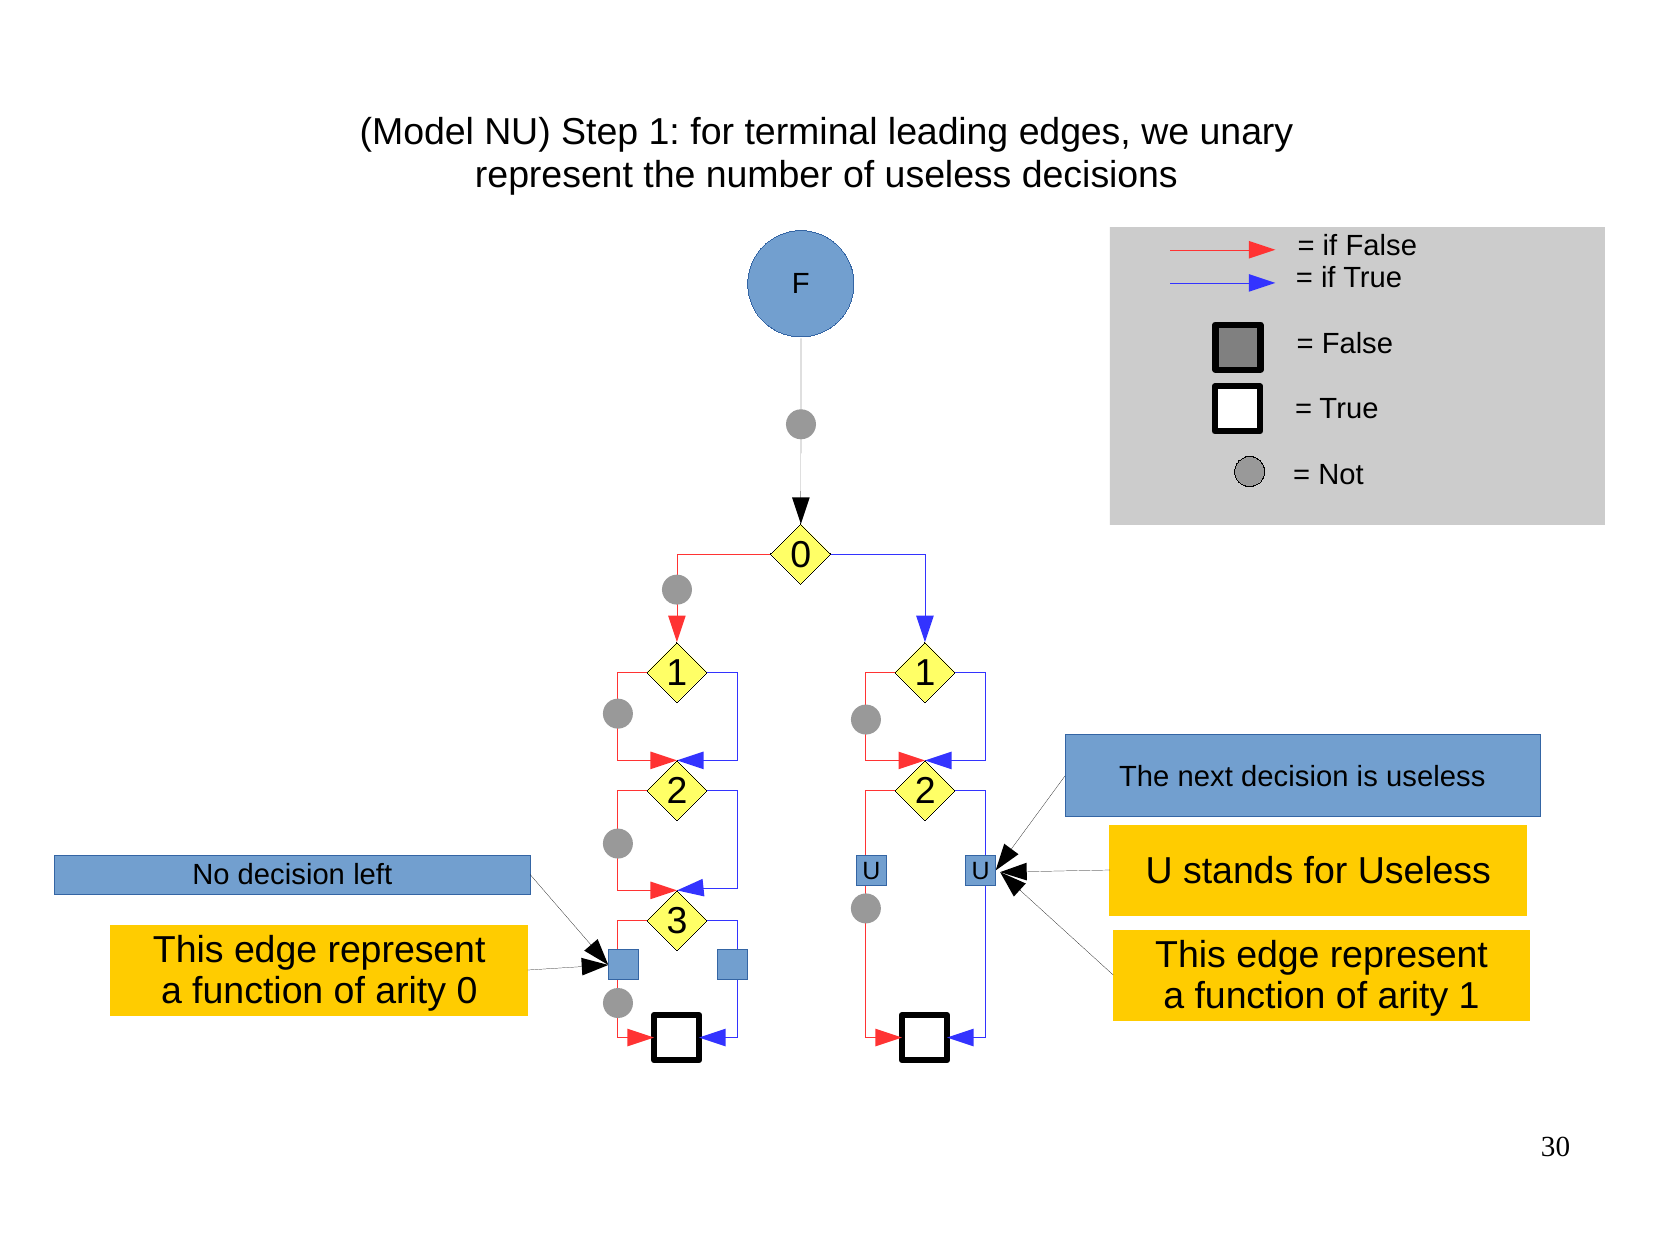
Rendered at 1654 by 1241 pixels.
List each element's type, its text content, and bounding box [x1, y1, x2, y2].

text_box 2 [647, 761, 707, 821]
text_box No decision left [54, 855, 531, 895]
text_box [850, 893, 881, 924]
text_box [785, 409, 817, 440]
text_box F [747, 257, 854, 337]
text_box [608, 949, 639, 980]
text_box 1 [895, 642, 955, 703]
text_box This edge represent a function of arity 1 [1113, 930, 1530, 1021]
text_box [661, 574, 693, 605]
text_box [1234, 456, 1265, 487]
text_box [850, 704, 881, 735]
text_box [602, 828, 633, 859]
text_box This edge represent a function of arity 0 [110, 925, 528, 1016]
text_box [717, 949, 748, 980]
text_box U stands for Useless [1109, 825, 1527, 916]
text_box 1 [647, 642, 707, 703]
text_box [602, 698, 633, 729]
text_box The next decision is useless [1065, 734, 1541, 817]
text_box [1215, 386, 1261, 432]
title (Model NU) Step 1: for terminal leading edges, we unary represent the number of useless decisions [82, 49, 1571, 257]
text_box [902, 1015, 948, 1061]
text_box = if False = if True = False = True = Not [1109, 227, 1605, 525]
text_box 0 [770, 523, 831, 585]
text_box [1215, 324, 1261, 370]
text_box U [856, 855, 887, 886]
text_box 2 [895, 761, 955, 821]
text_box [654, 1015, 700, 1061]
text_box 3 [647, 891, 707, 951]
text_box [602, 987, 634, 1019]
text_box U [965, 855, 996, 886]
